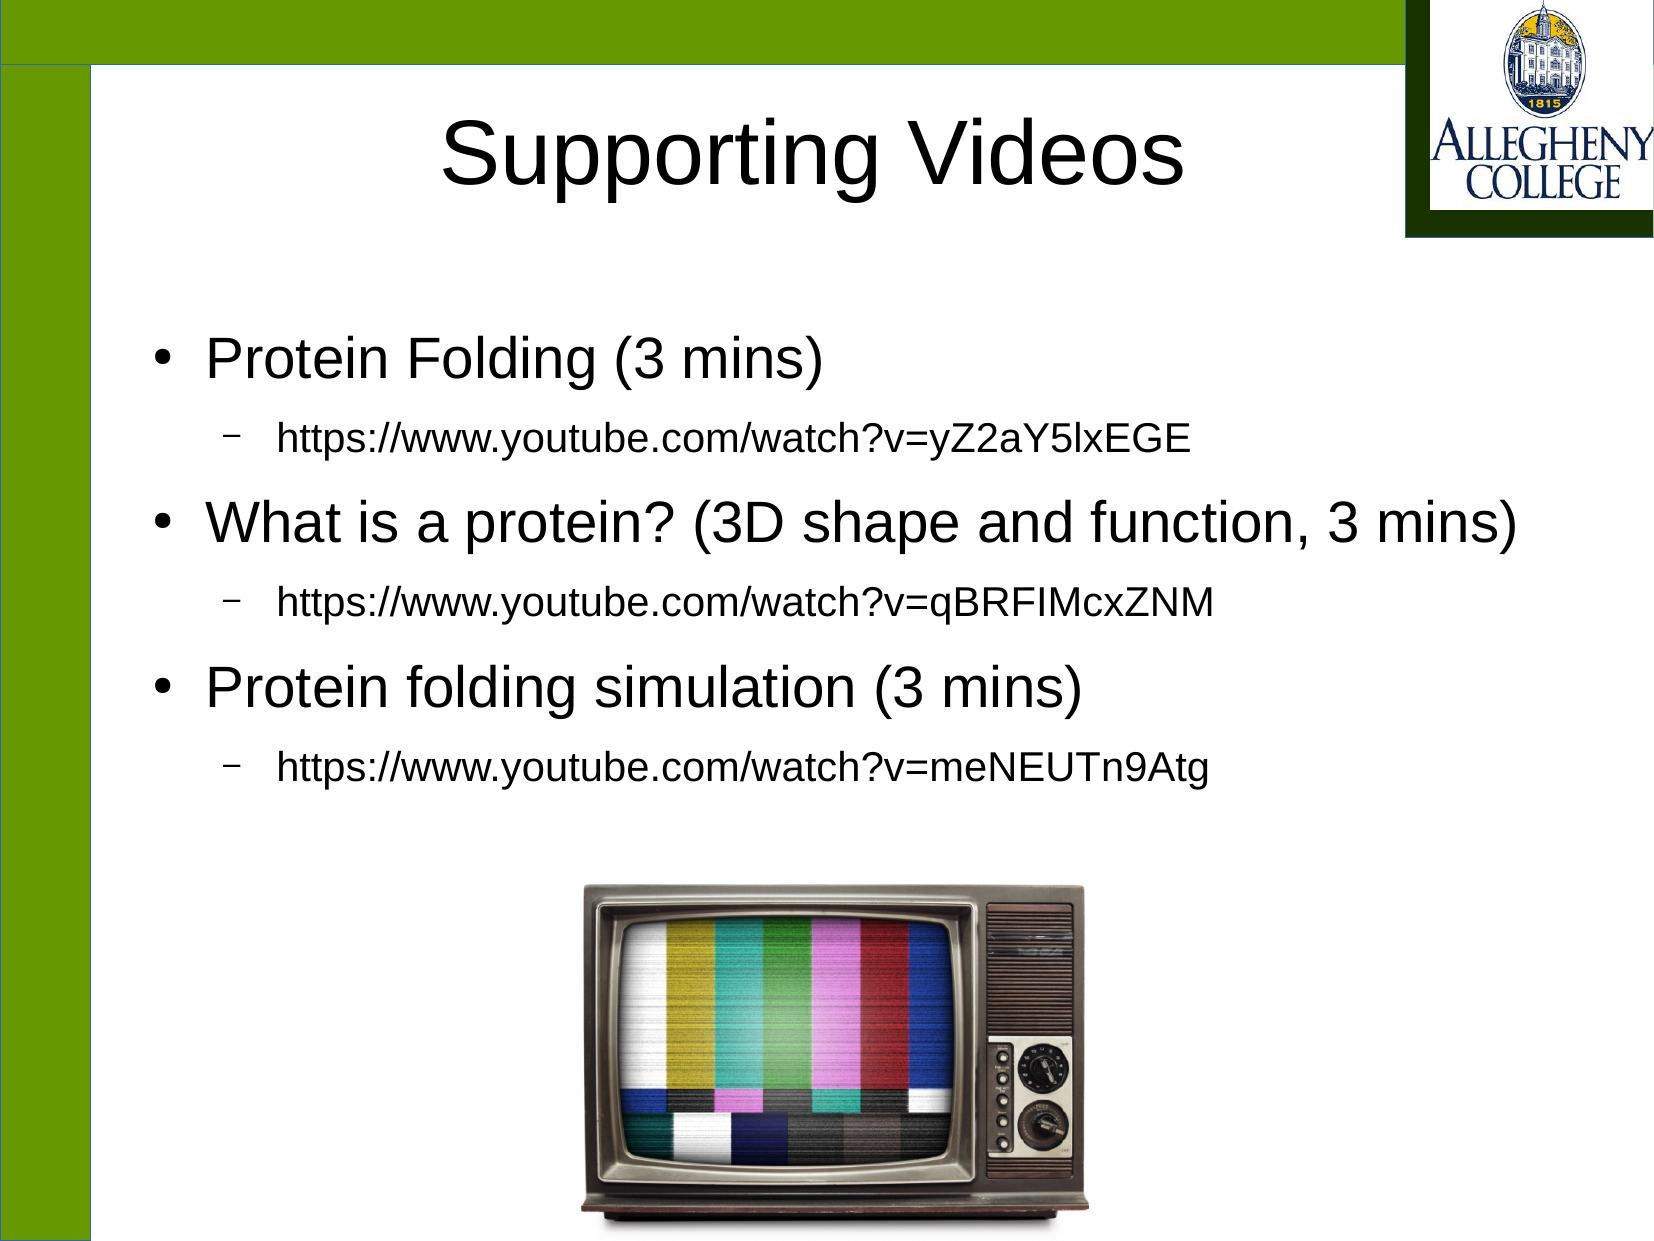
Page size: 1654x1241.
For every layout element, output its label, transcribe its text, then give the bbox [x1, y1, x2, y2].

title Supporting Videos [112, 65, 1515, 257]
list Protein Folding (3 mins) https://www.youtube.com/watch?v=yZ2aY5lxEGE What is a protein? (3D shape and function, 3 mins) https://www.youtube.com/watch?v=qBRFIMcxZNM Protein folding simulation (3 mins) https://www.youtube.com/watch?v=meNEUTn9Atg [134, 325, 1621, 886]
picture [578, 886, 1089, 1241]
picture [1430, 0, 1654, 210]
text_box [0, 0, 1654, 1241]
